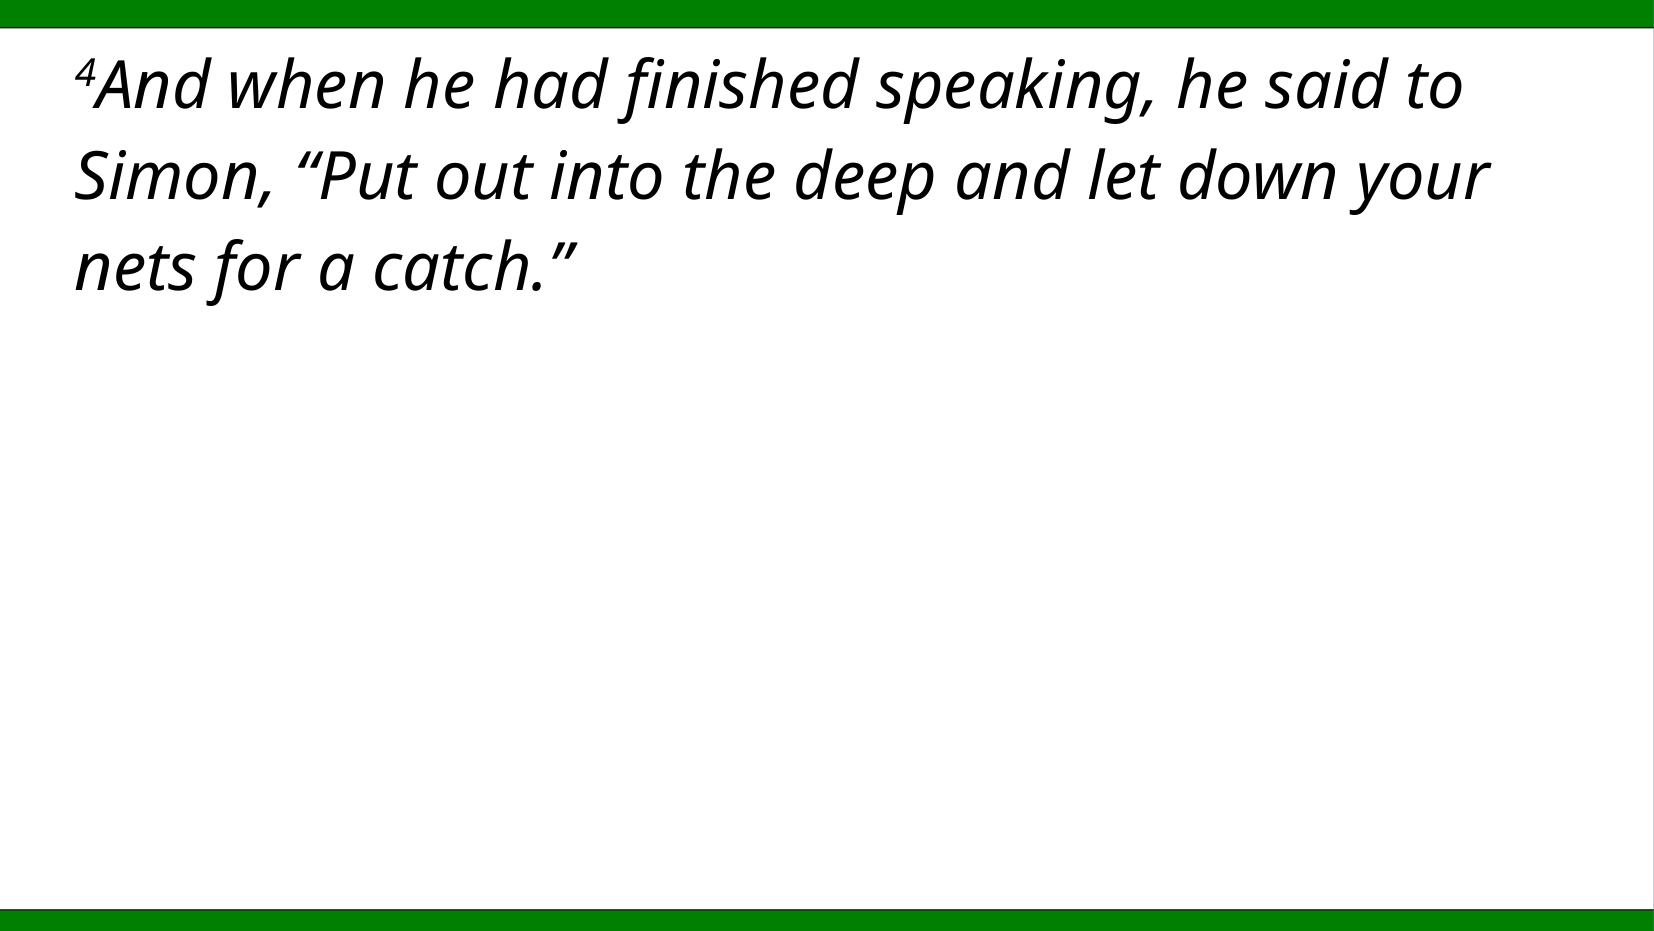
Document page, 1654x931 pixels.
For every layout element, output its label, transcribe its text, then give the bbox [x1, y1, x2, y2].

picture [0, 0, 1654, 931]
text_box 4And when he had finished speaking, he said to Simon, “Put out into the deep and let down your nets for a catch.” [60, 30, 1591, 331]
